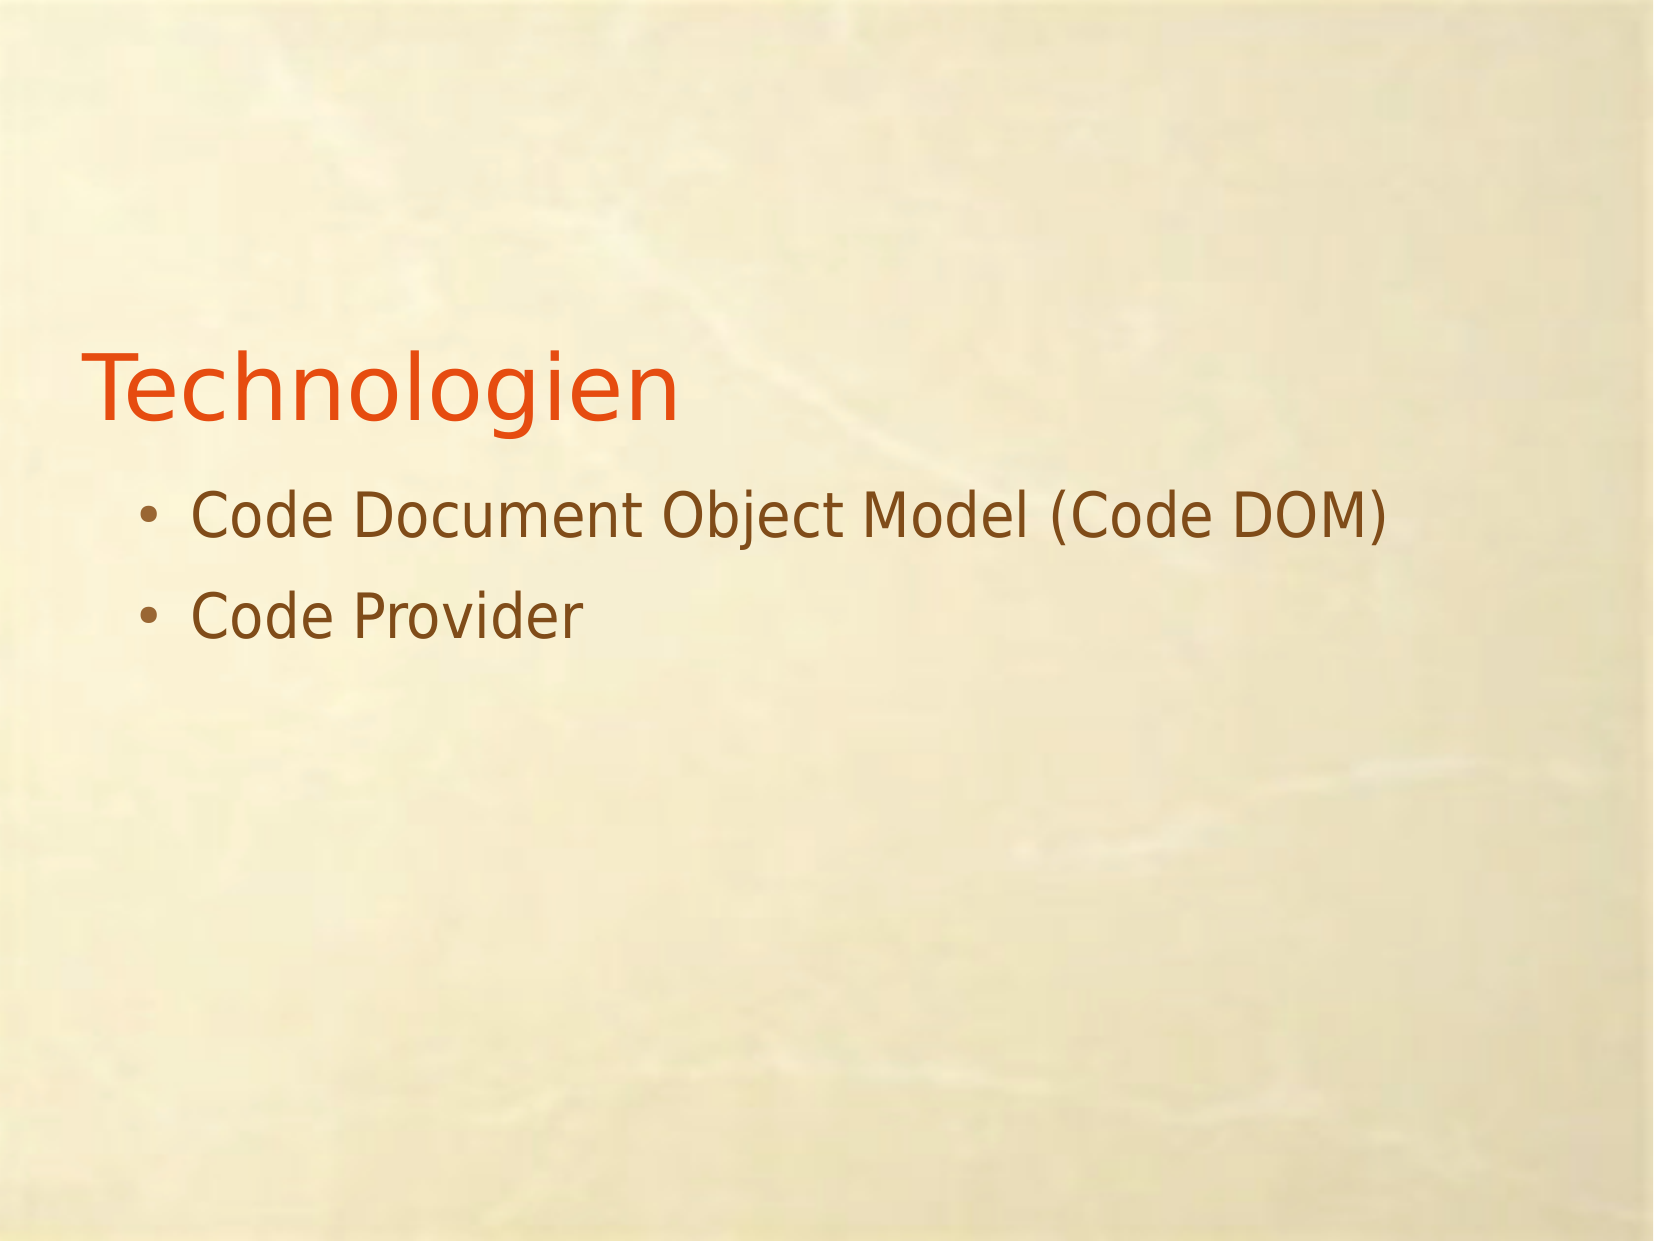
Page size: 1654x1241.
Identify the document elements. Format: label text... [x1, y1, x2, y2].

picture [0, 0, 1654, 1241]
title Technologien [82, 285, 1571, 493]
list Code Document Object Model (Code DOM) Code Provider [120, 480, 1538, 1010]
